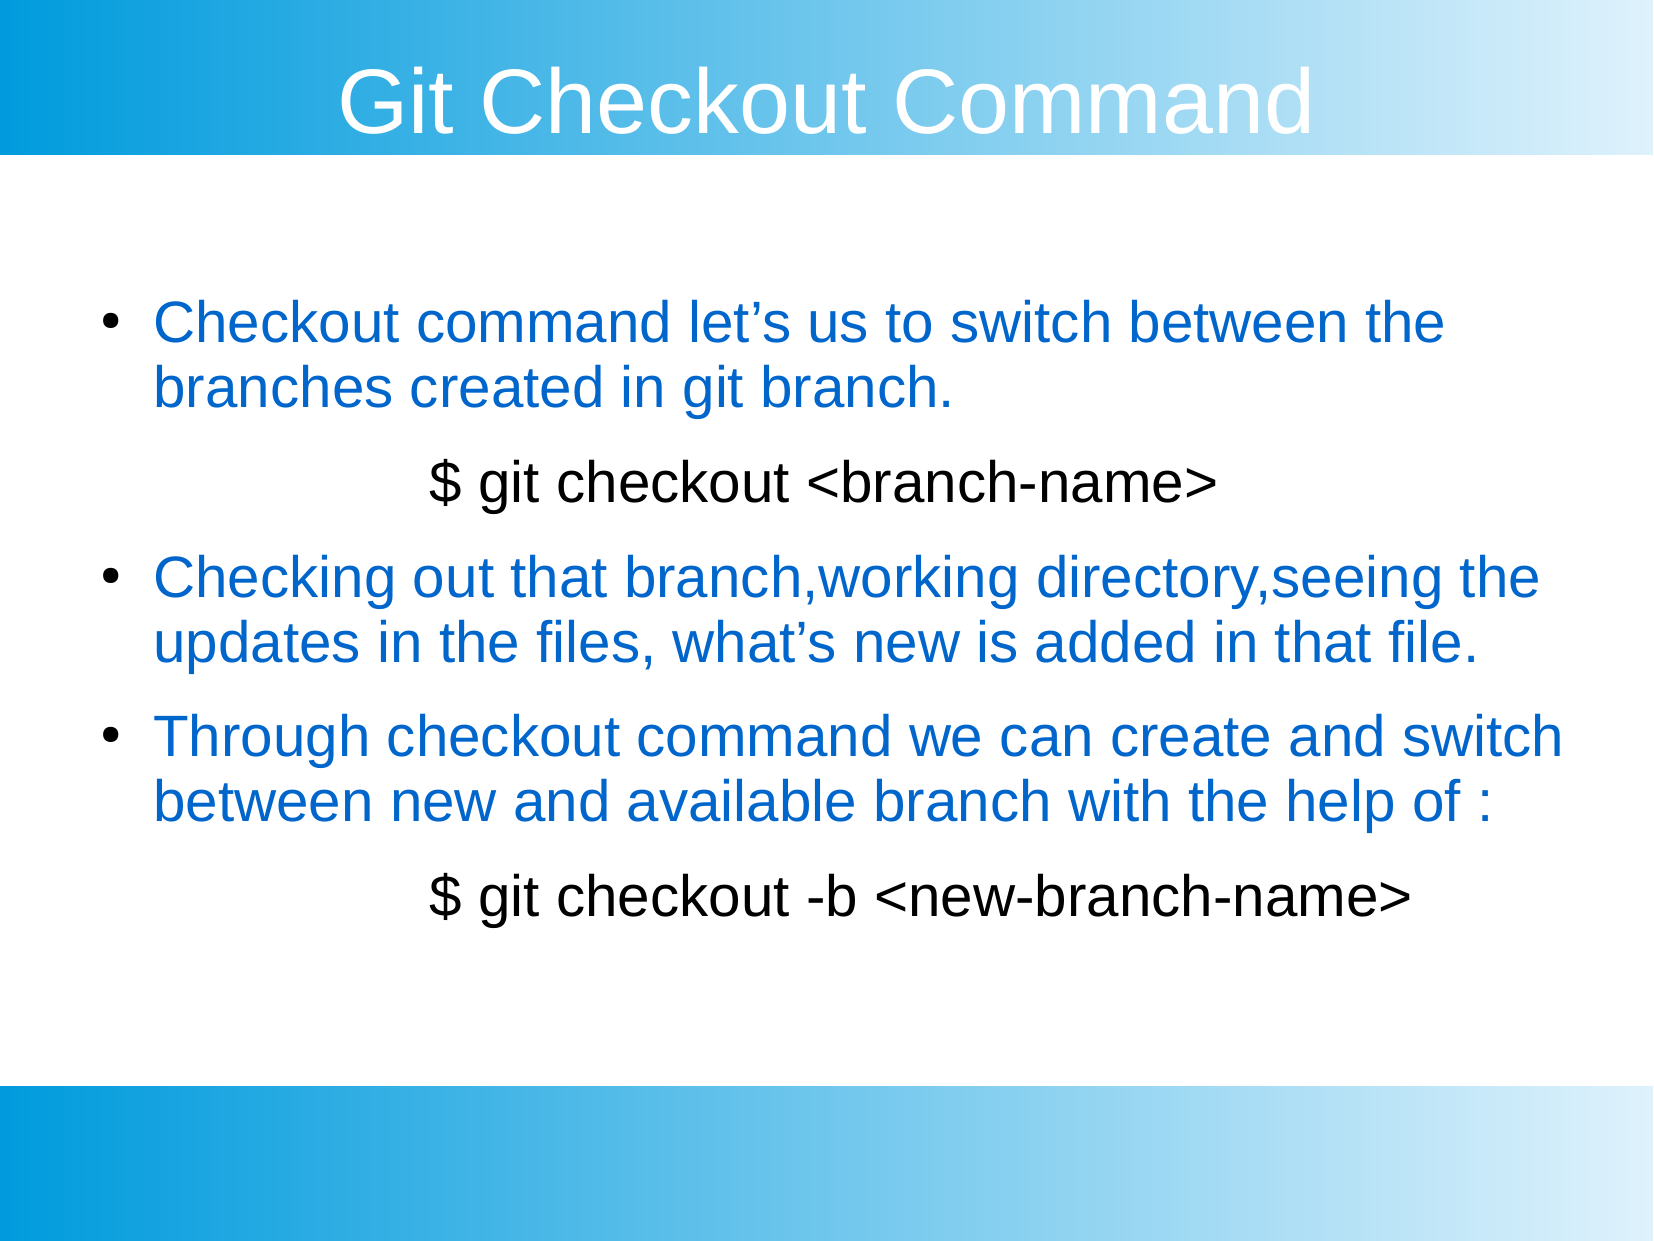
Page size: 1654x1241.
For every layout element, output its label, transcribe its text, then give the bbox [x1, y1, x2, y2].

list Checkout command let’s us to switch between the branches created in git branch. $ git checkout <branch-name> Checking out that branch,working directory,seeing the updates in the files, what’s new is added in that file. Through checkout command we can create and switch between new and available branch with the help of : $ git checkout -b <new-branch-name> [82, 290, 1571, 1010]
title Git Checkout Command [82, 49, 1571, 155]
